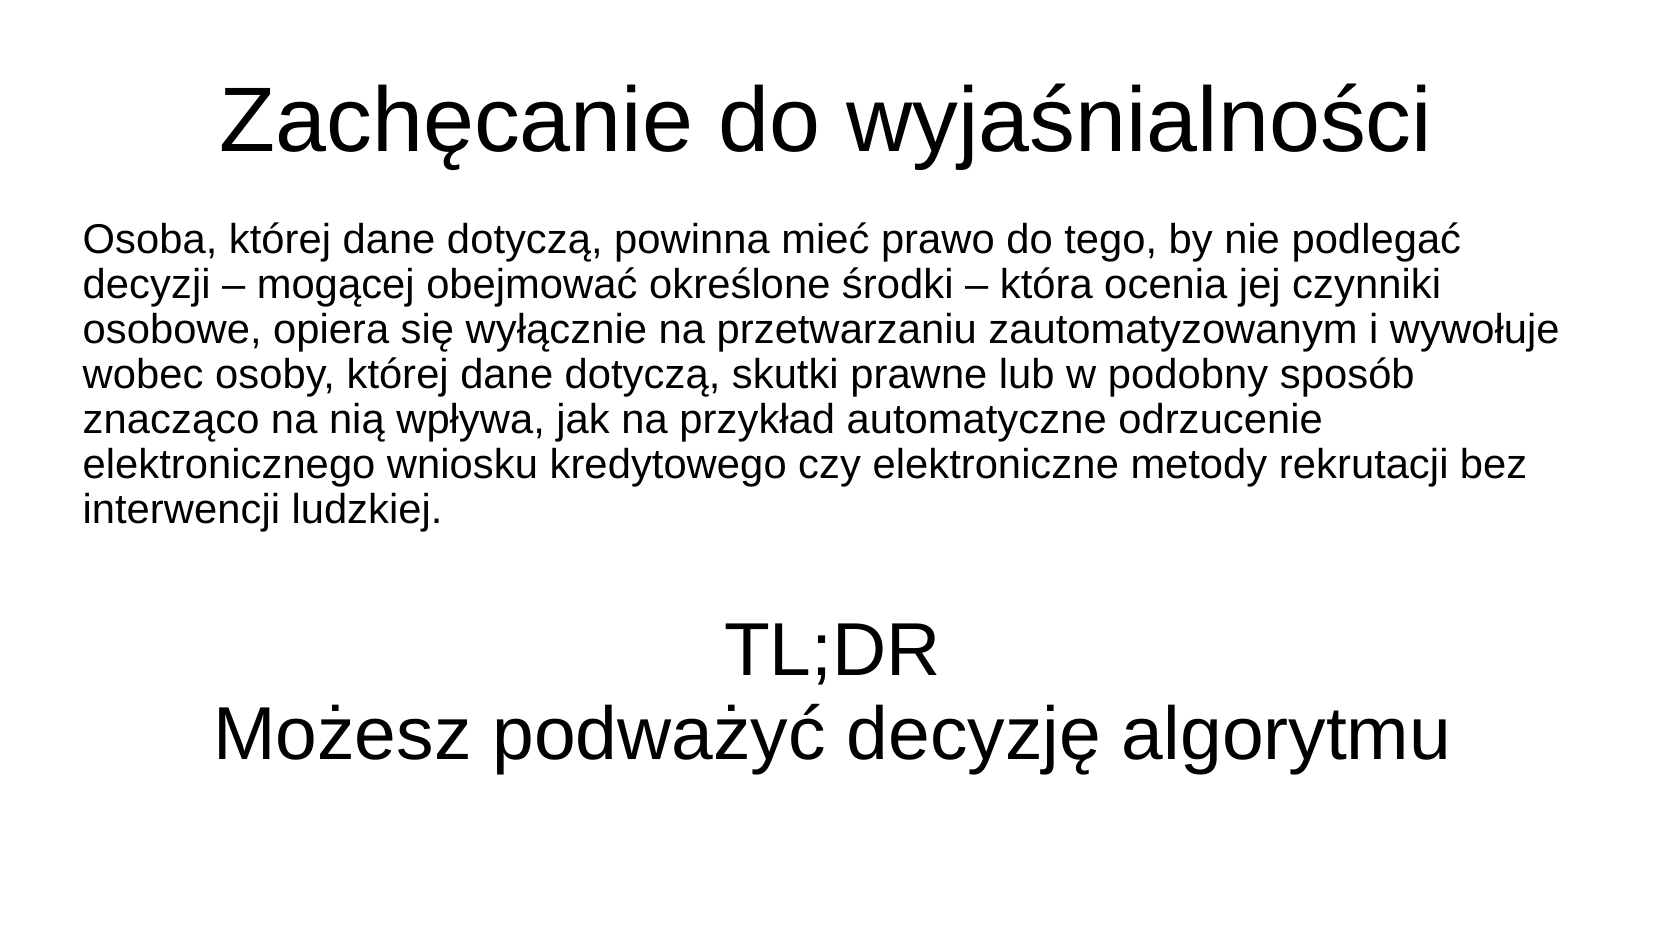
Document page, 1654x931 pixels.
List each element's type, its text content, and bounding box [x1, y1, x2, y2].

text_box TL;DR Możesz podważyć decyzję algorytmu [480, 600, 1186, 867]
title Zachęcanie do wyjaśnialności [82, 37, 1571, 193]
list Osoba, której dane dotyczą, powinna mieć prawo do tego, by nie podlegać decyzji – mogącej obejmować określone środki – która ocenia jej czynniki osobowe, opiera się wyłącznie na przetwarzaniu zautomatyzowanym i wywołuje wobec osoby, której dane dotyczą, skutki prawne lub w podobny sposób znacząco na nią wpływa, jak na przykład automatyczne odrzucenie elektronicznego wniosku kredytowego czy elektroniczne metody rekrutacji bez interwencji ludzkiej. [82, 217, 1571, 556]
